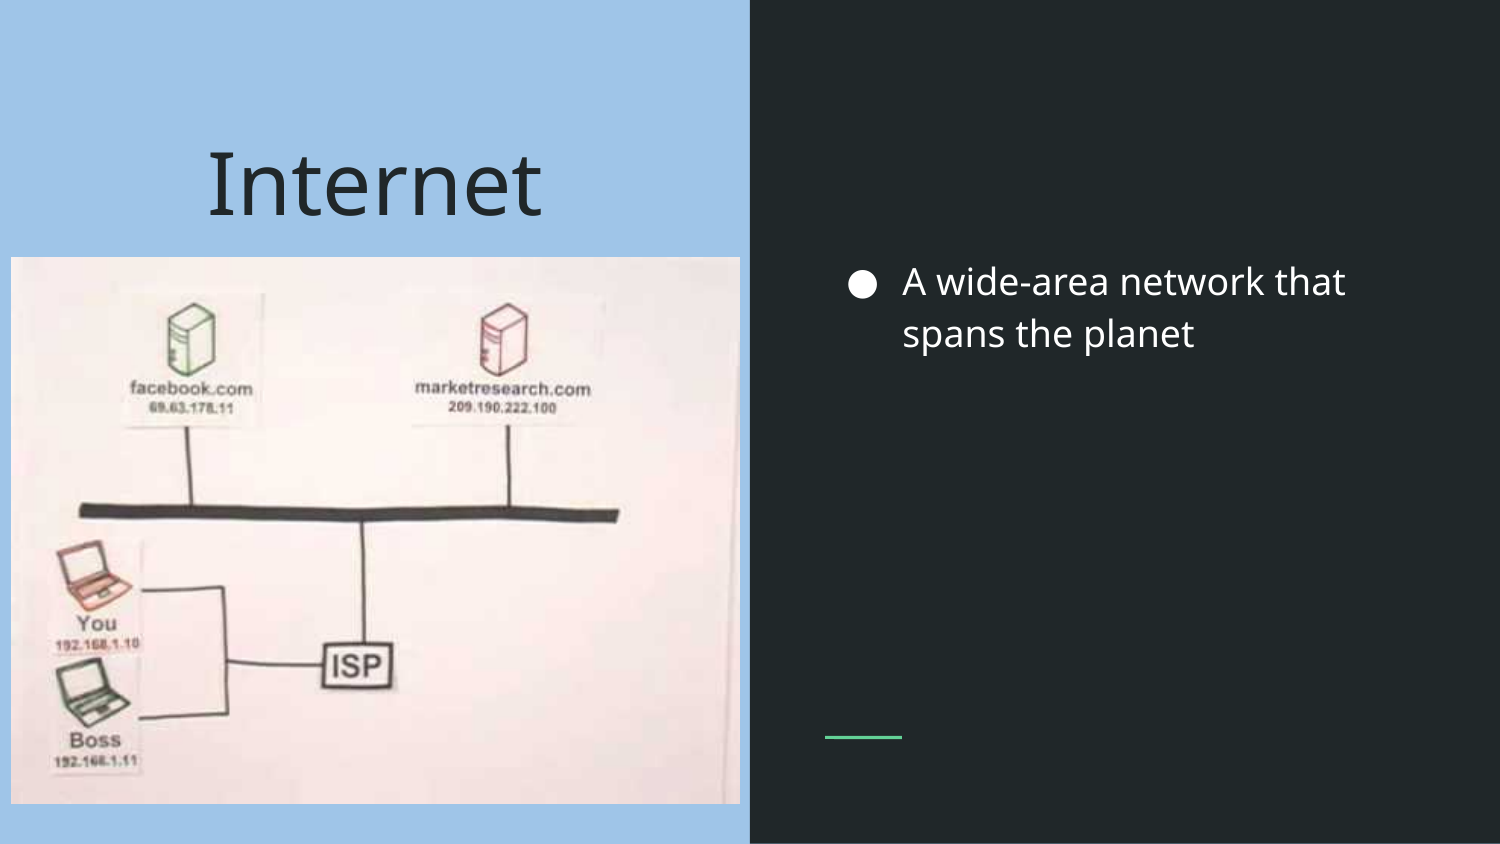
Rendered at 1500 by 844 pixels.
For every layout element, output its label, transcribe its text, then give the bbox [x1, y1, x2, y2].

list A wide-area network that spans the planet [812, 0, 1442, 607]
title Internet [43, 0, 708, 248]
picture [11, 257, 740, 804]
